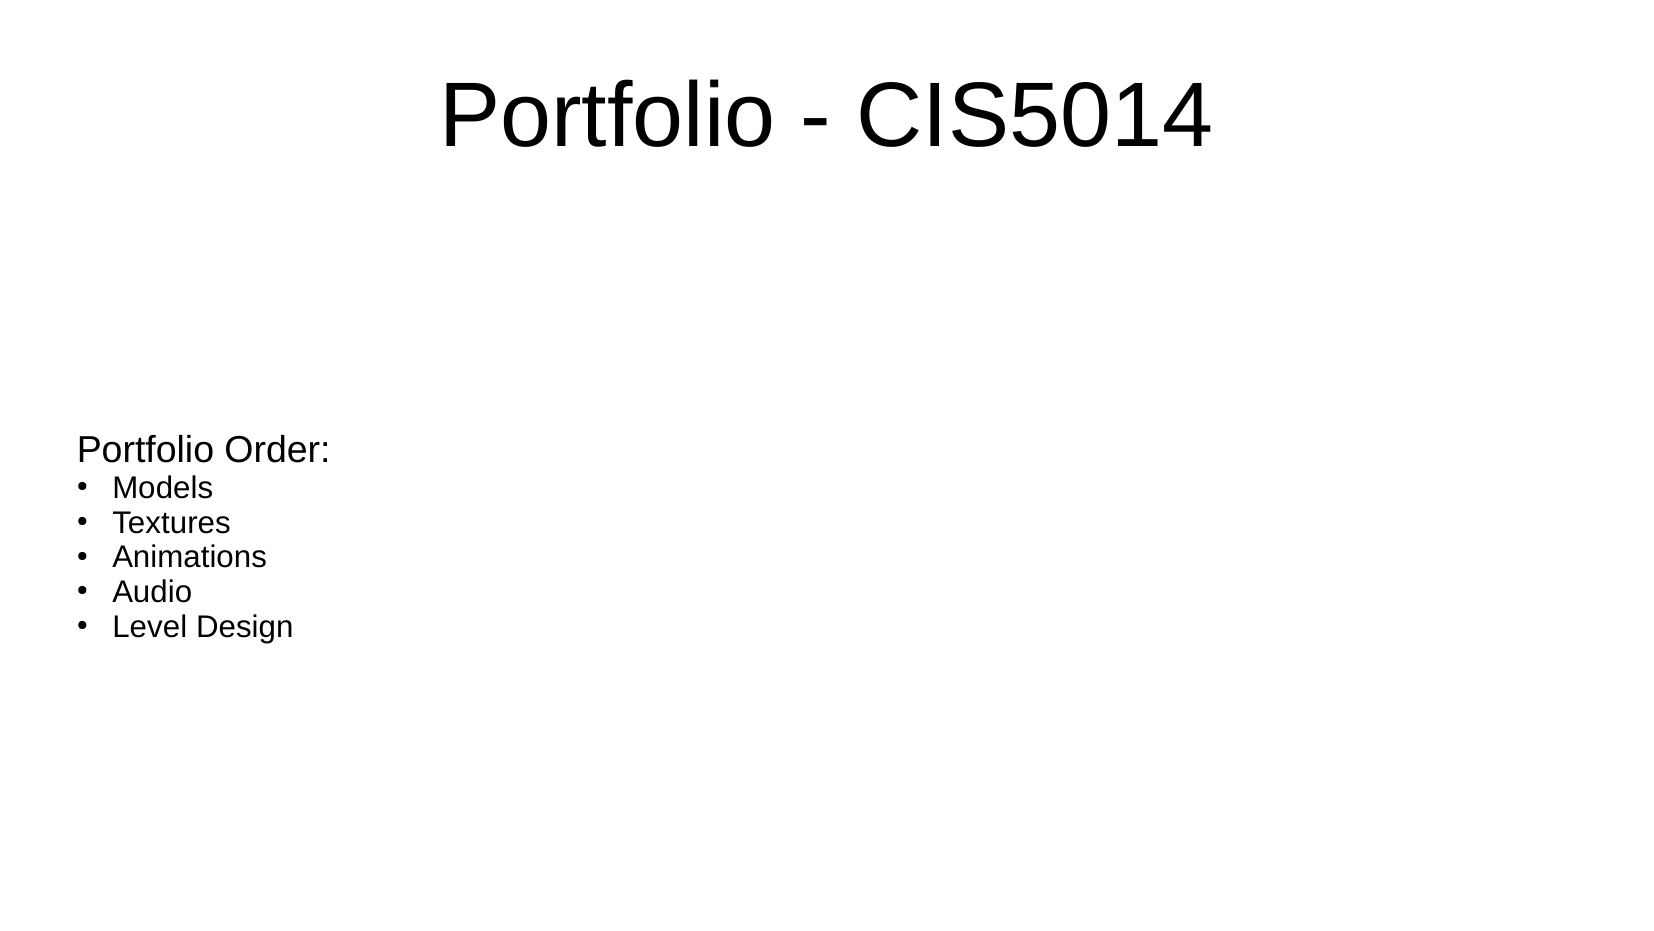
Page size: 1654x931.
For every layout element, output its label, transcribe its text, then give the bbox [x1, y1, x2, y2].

subtitle Portfolio Order: Models Textures Animations Audio Level Design [76, 287, 1565, 827]
title Portfolio - CIS5014 [82, 37, 1571, 193]
